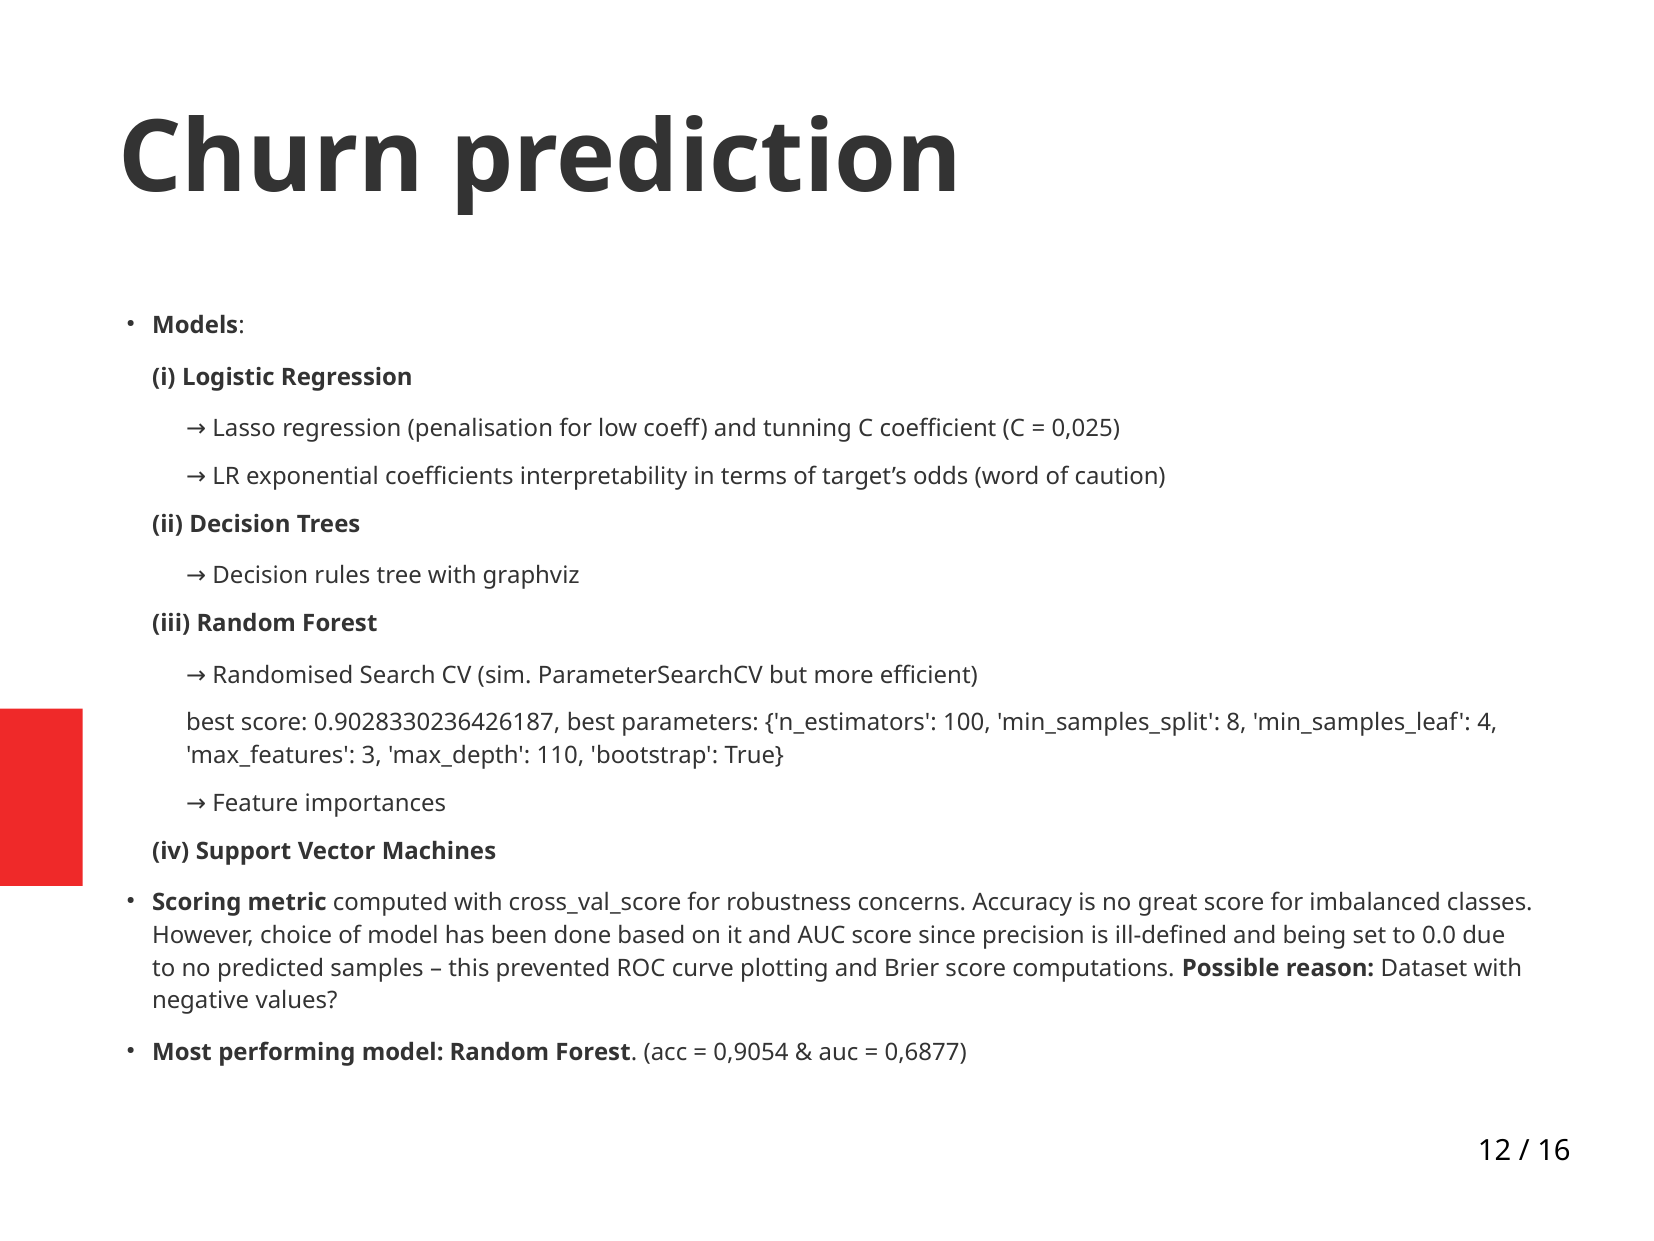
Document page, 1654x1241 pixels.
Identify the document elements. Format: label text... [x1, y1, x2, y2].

list Models: (i) Logistic Regression → Lasso regression (penalisation for low coeff) and tunning C coefficient (C = 0,025) → LR exponential coefficients interpretability in terms of target’s odds (word of caution) (ii) Decision Trees → Decision rules tree with graphviz (iii) Random Forest → Randomised Search CV (sim. ParameterSearchCV but more efficient) best score: 0.9028330236426187, best parameters: {'n_estimators': 100, 'min_samples_split': 8, 'min_samples_leaf': 4, 'max_features': 3, 'max_depth': 110, 'bootstrap': True} → Feature importances (iv) Support Vector Machines Scoring metric computed with cross_val_score for robustness concerns. Accuracy is no great score for imbalanced classes. However, choice of model has been done based on it and AUC score since precision is ill-defined and being set to 0.0 due to no predicted samples – this prevented ROC curve plotting and Brier score computations. Possible reason: Dataset with negative values? Most performing model: Random Forest. (acc = 0,9054 & auc = 0,6877) [118, 256, 1536, 1074]
title Churn prediction [118, 49, 1571, 257]
